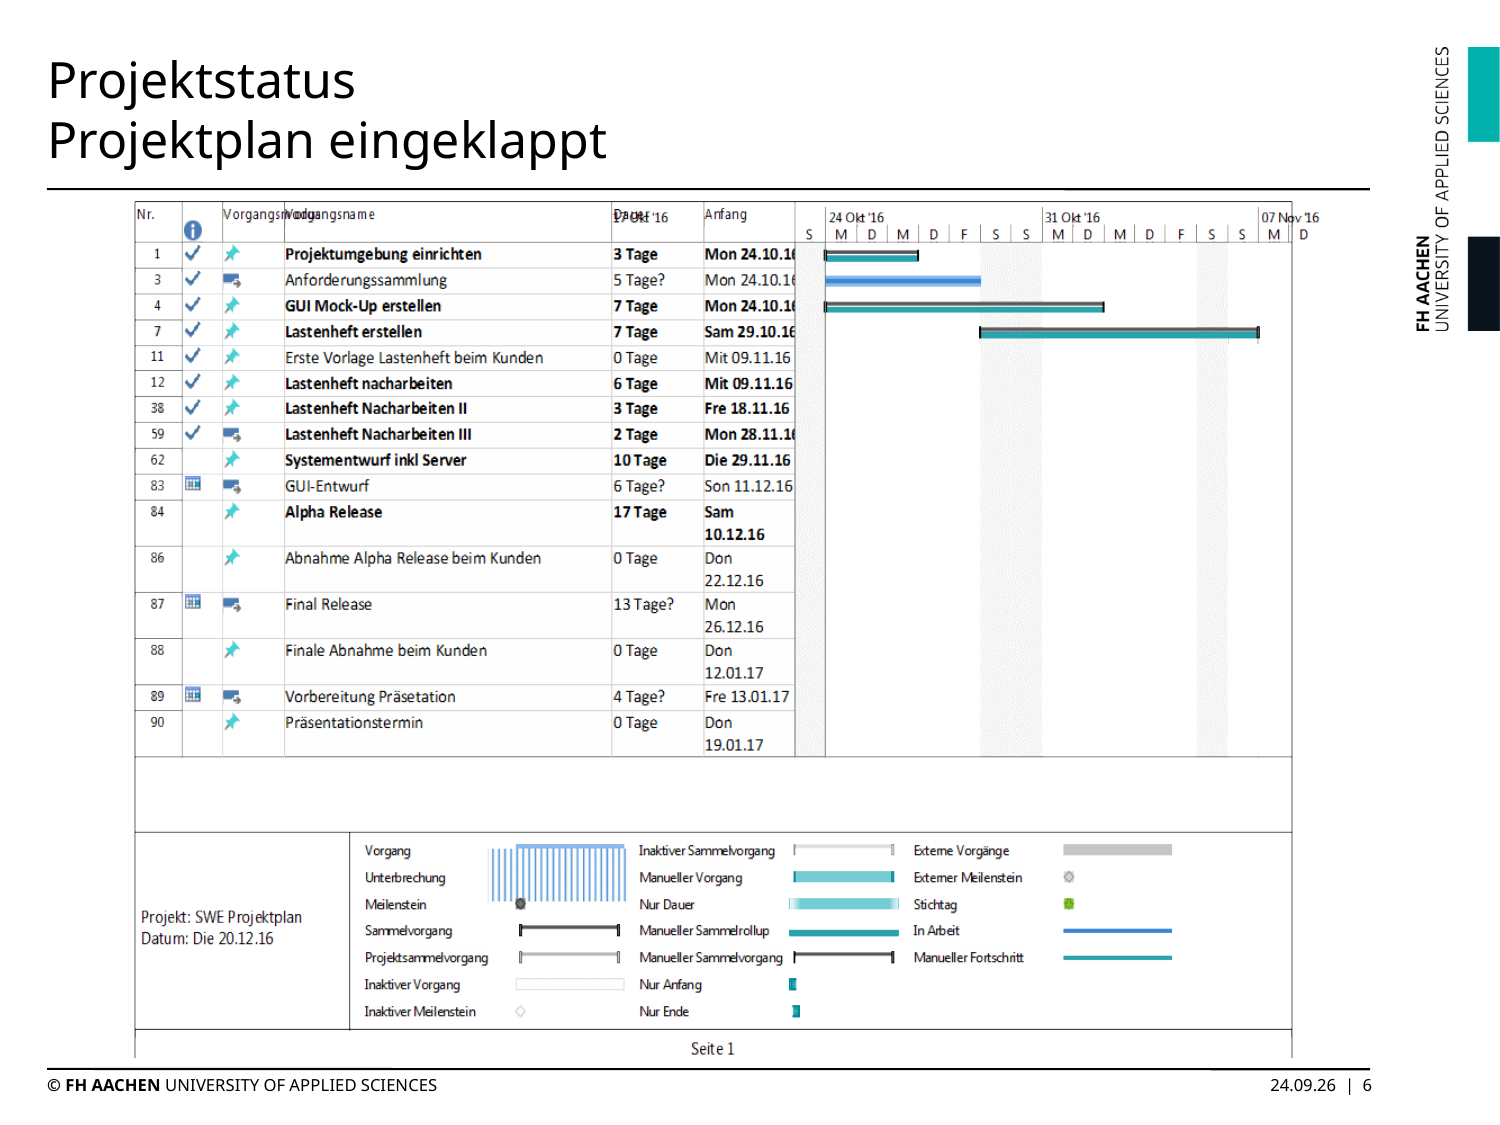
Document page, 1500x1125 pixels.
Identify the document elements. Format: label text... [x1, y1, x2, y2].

picture [1404, 47, 1500, 331]
picture [103, 200, 1323, 1058]
title Projektstatus Projektplan eingeklappt [47, 48, 1370, 167]
